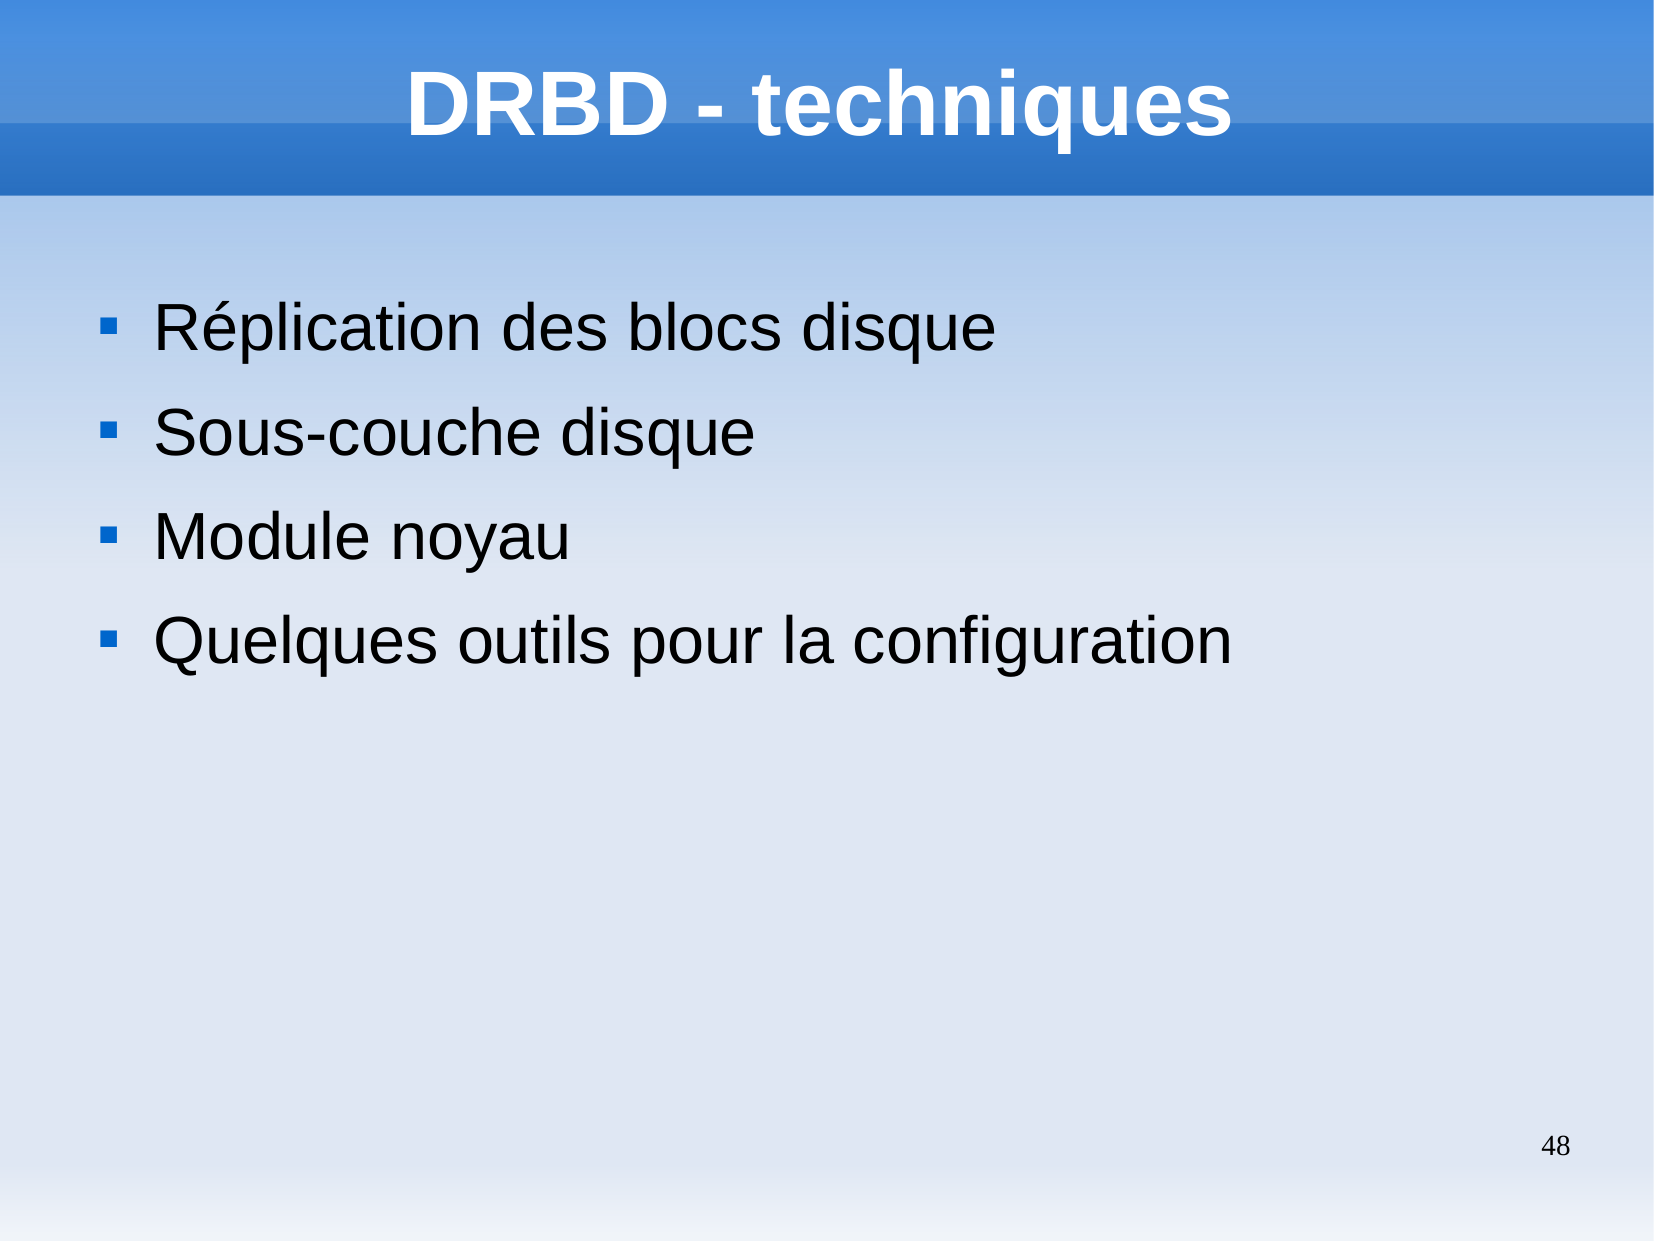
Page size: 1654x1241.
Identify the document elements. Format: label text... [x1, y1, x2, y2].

title DRBD - techniques [76, 0, 1565, 208]
picture [0, 0, 1654, 1241]
list Réplication des blocs disque Sous-couche disque Module noyau Quelques outils pour la configuration [82, 290, 1571, 1109]
